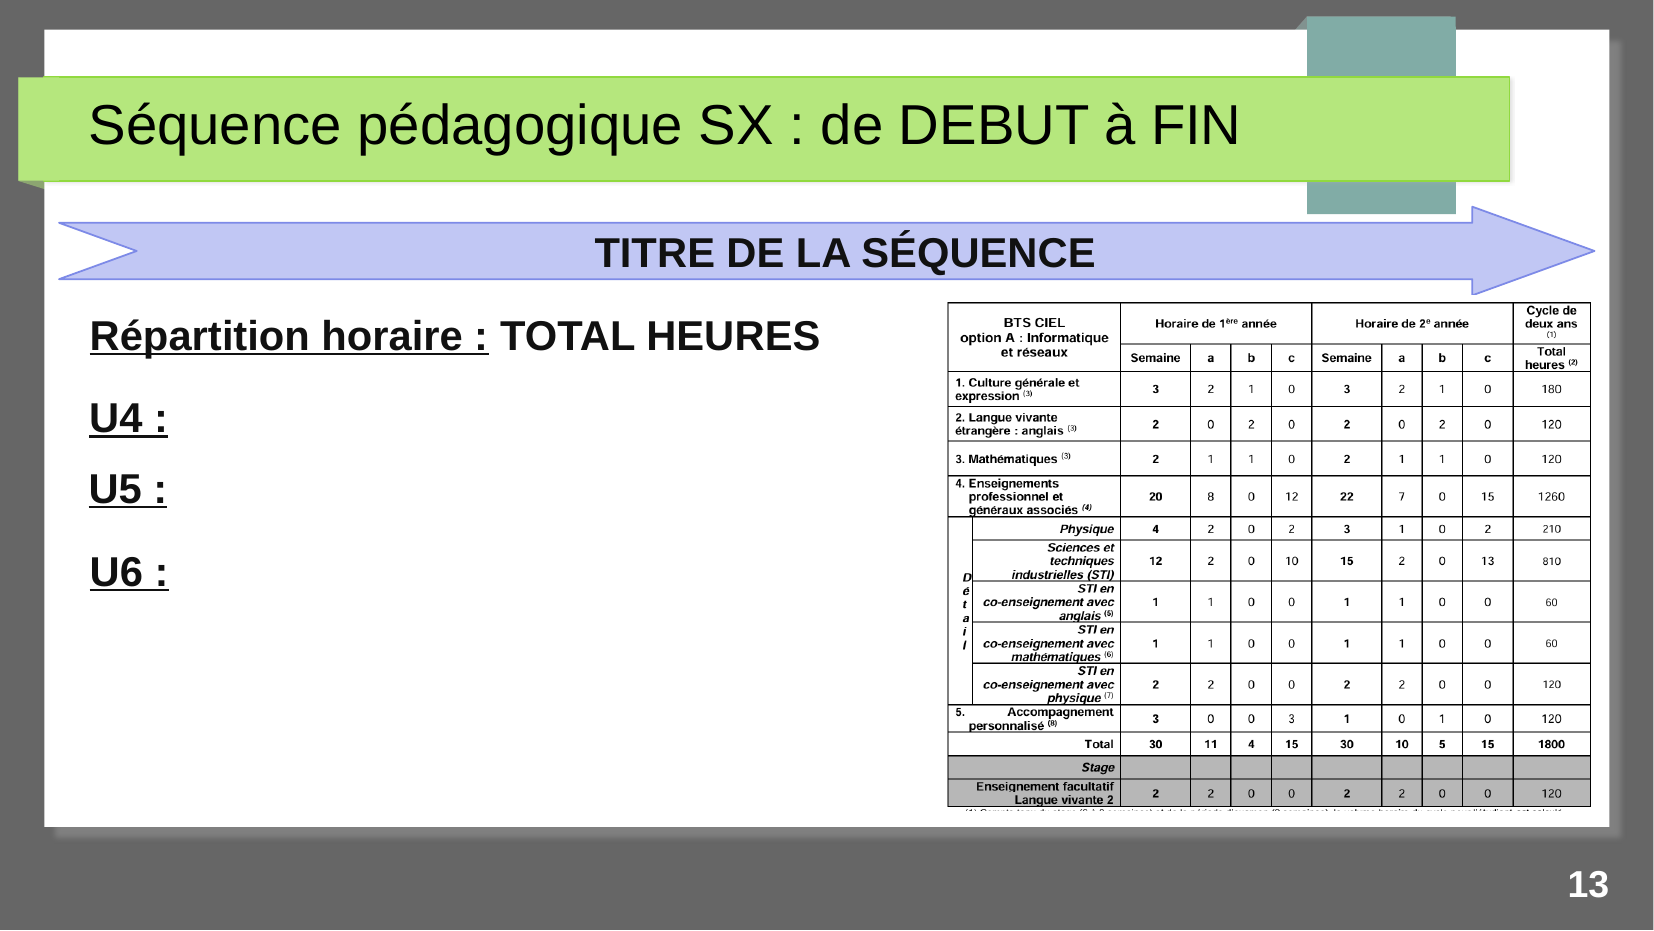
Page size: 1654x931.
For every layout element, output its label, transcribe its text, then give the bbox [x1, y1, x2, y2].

list U4 : [89, 393, 944, 443]
list U6 : [89, 547, 944, 597]
text_box <numéro> [974, 856, 1625, 916]
text_box [59, 206, 1595, 295]
picture [944, 295, 1595, 811]
title Séquence pédagogique SX : de DEBUT à FIN [88, 73, 1506, 178]
list TITRE DE LA SÉQUENCE [210, 228, 1481, 278]
list U5 : [88, 464, 944, 514]
list Répartition horaire : TOTAL HEURES [89, 311, 944, 361]
